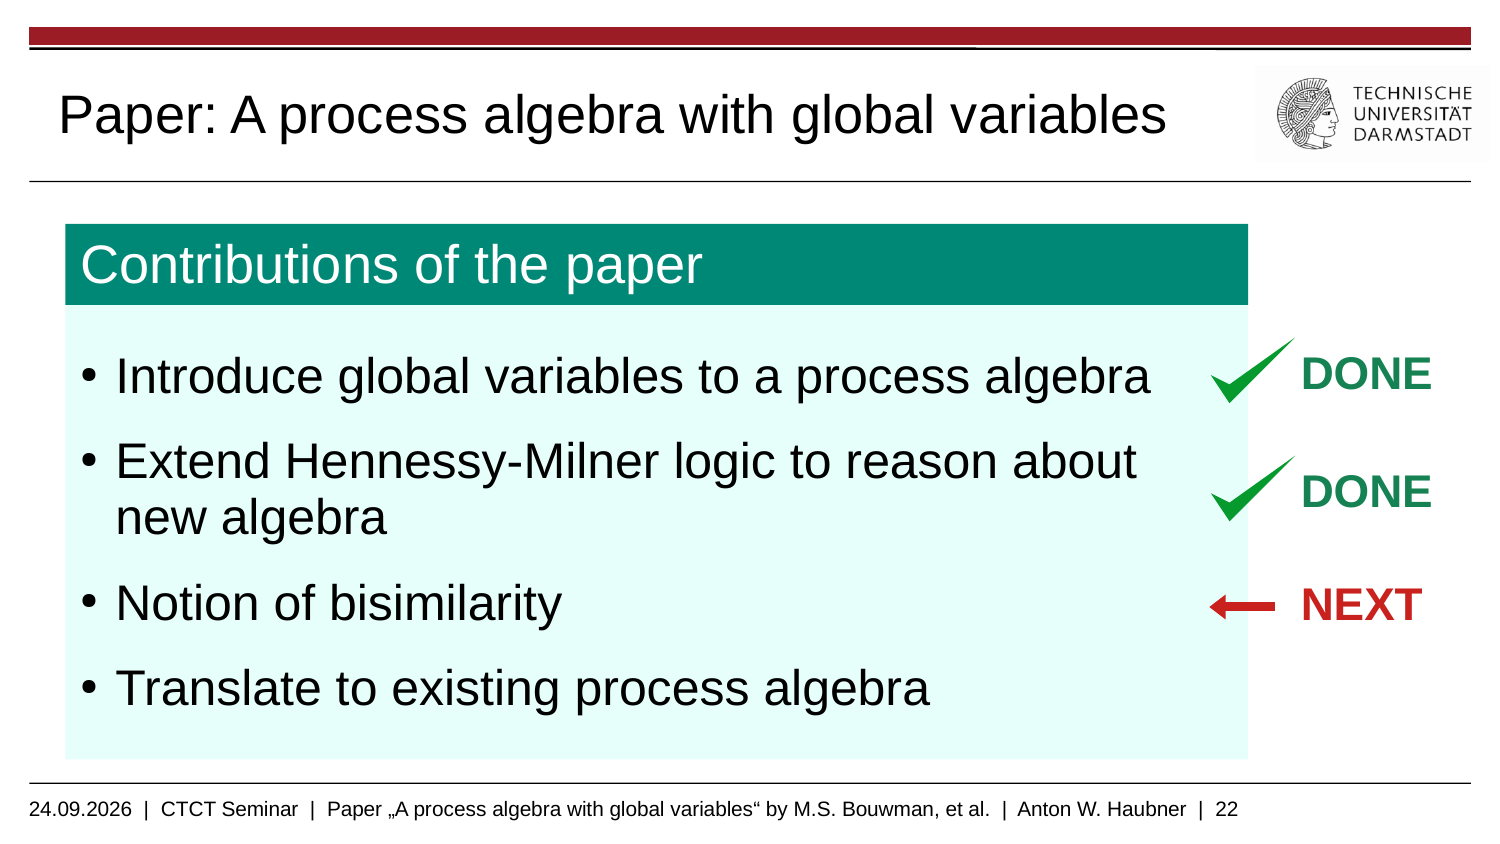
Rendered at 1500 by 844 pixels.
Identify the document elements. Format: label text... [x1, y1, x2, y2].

title Paper: A process algebra with global variables [29, 63, 1199, 167]
text_box [1210, 344, 1286, 404]
text_box DONE [1286, 459, 1462, 526]
text_box DONE [1286, 340, 1462, 408]
text_box NEXT [1286, 571, 1462, 638]
picture [1255, 65, 1490, 162]
text_box Introduce global variables to a process algebra Extend Hennessy-Milner logic to reason about new algebra Notion of bisimilarity Translate to existing process algebra [65, 305, 1249, 760]
text_box [1210, 462, 1286, 522]
text_box Contributions of the paper [65, 223, 1249, 305]
